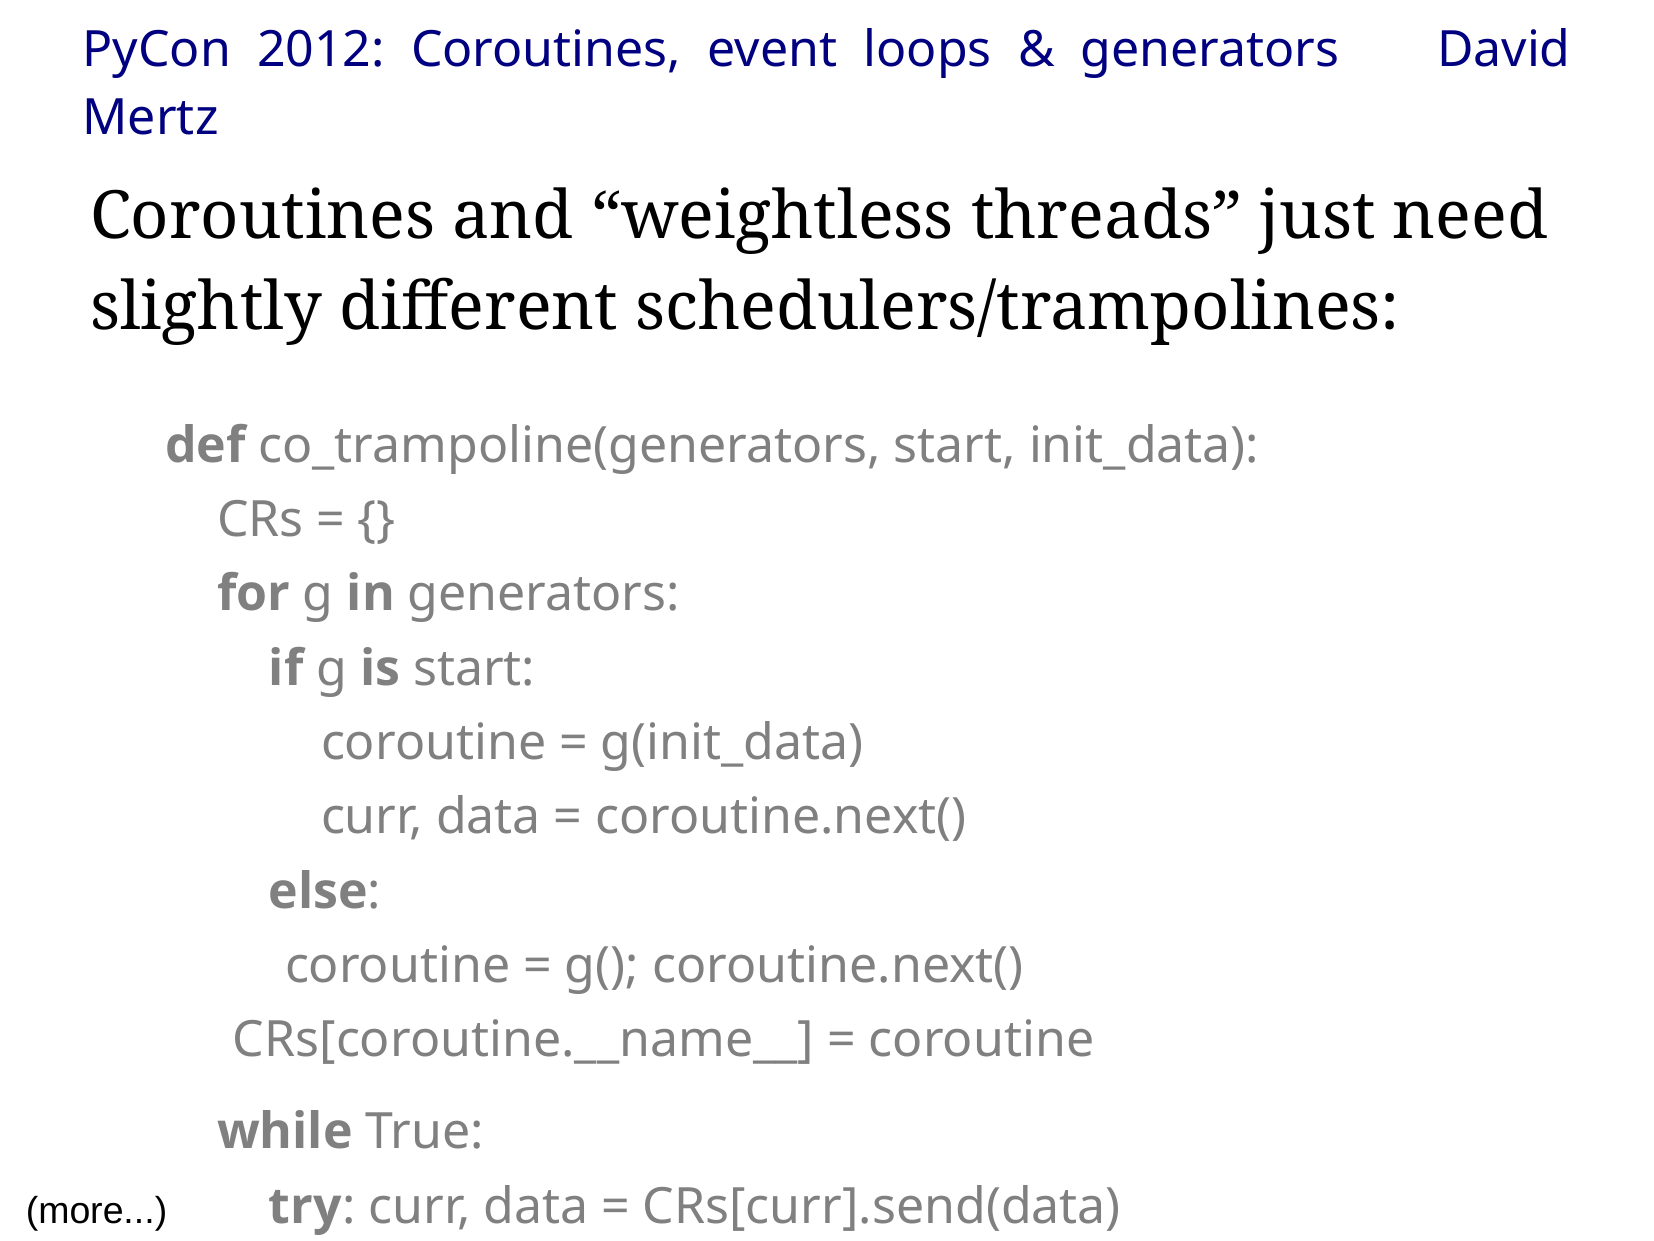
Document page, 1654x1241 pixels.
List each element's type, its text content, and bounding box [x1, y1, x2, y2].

list Coroutines and “weightless threads” just need slightly different schedulers/trampolines: def co_trampoline(generators, start, init_data): CRs = {} for g in generators: if g is start: coroutine = g(init_data) curr, data = coroutine.next() else: coroutine = g(); coroutine.next() CRs[coroutine.__name__] = coroutine while True: try: curr, data = CRs[curr].send(data) except StopIteration: break [90, 167, 1561, 1064]
title PyCon 2012: Coroutines, event loops & generators David Mertz [82, 49, 1571, 113]
text_box (more...) [11, 1182, 183, 1235]
